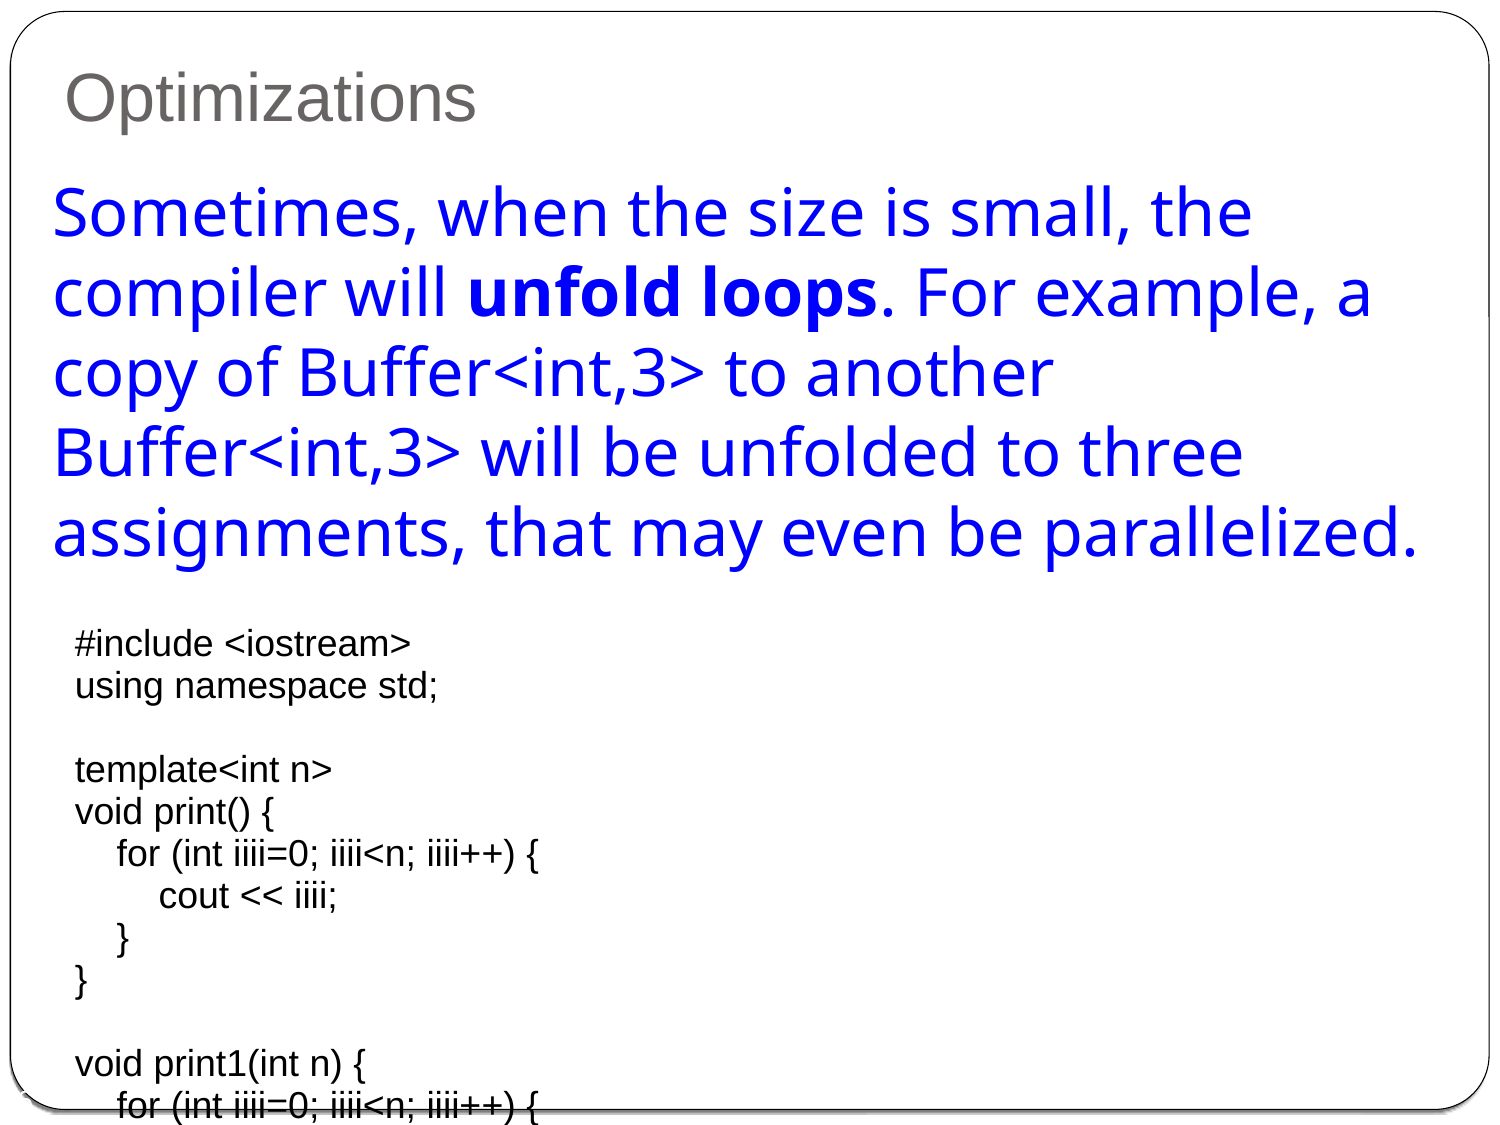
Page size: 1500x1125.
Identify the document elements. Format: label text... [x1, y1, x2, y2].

text_box #include <iostream> using namespace std; template<int n> void print() { for (int iiii=0; iiii<n; iiii++) { cout << iiii; } } void print1(int n) { for (int iiii=0; iiii<n; iiii++) { cout << iiii; } } int main() { print<10>(); } [60, 615, 1500, 1125]
slide_number <number> [0, 1074, 50, 1125]
list Sometimes, when the size is small, the compiler will unfold loops. For example, a copy of Buffer<int,3> to another Buffer<int,3> will be unfolded to three assignments, that may even be parallelized. [37, 162, 1463, 601]
title Optimizations [50, 45, 1450, 150]
